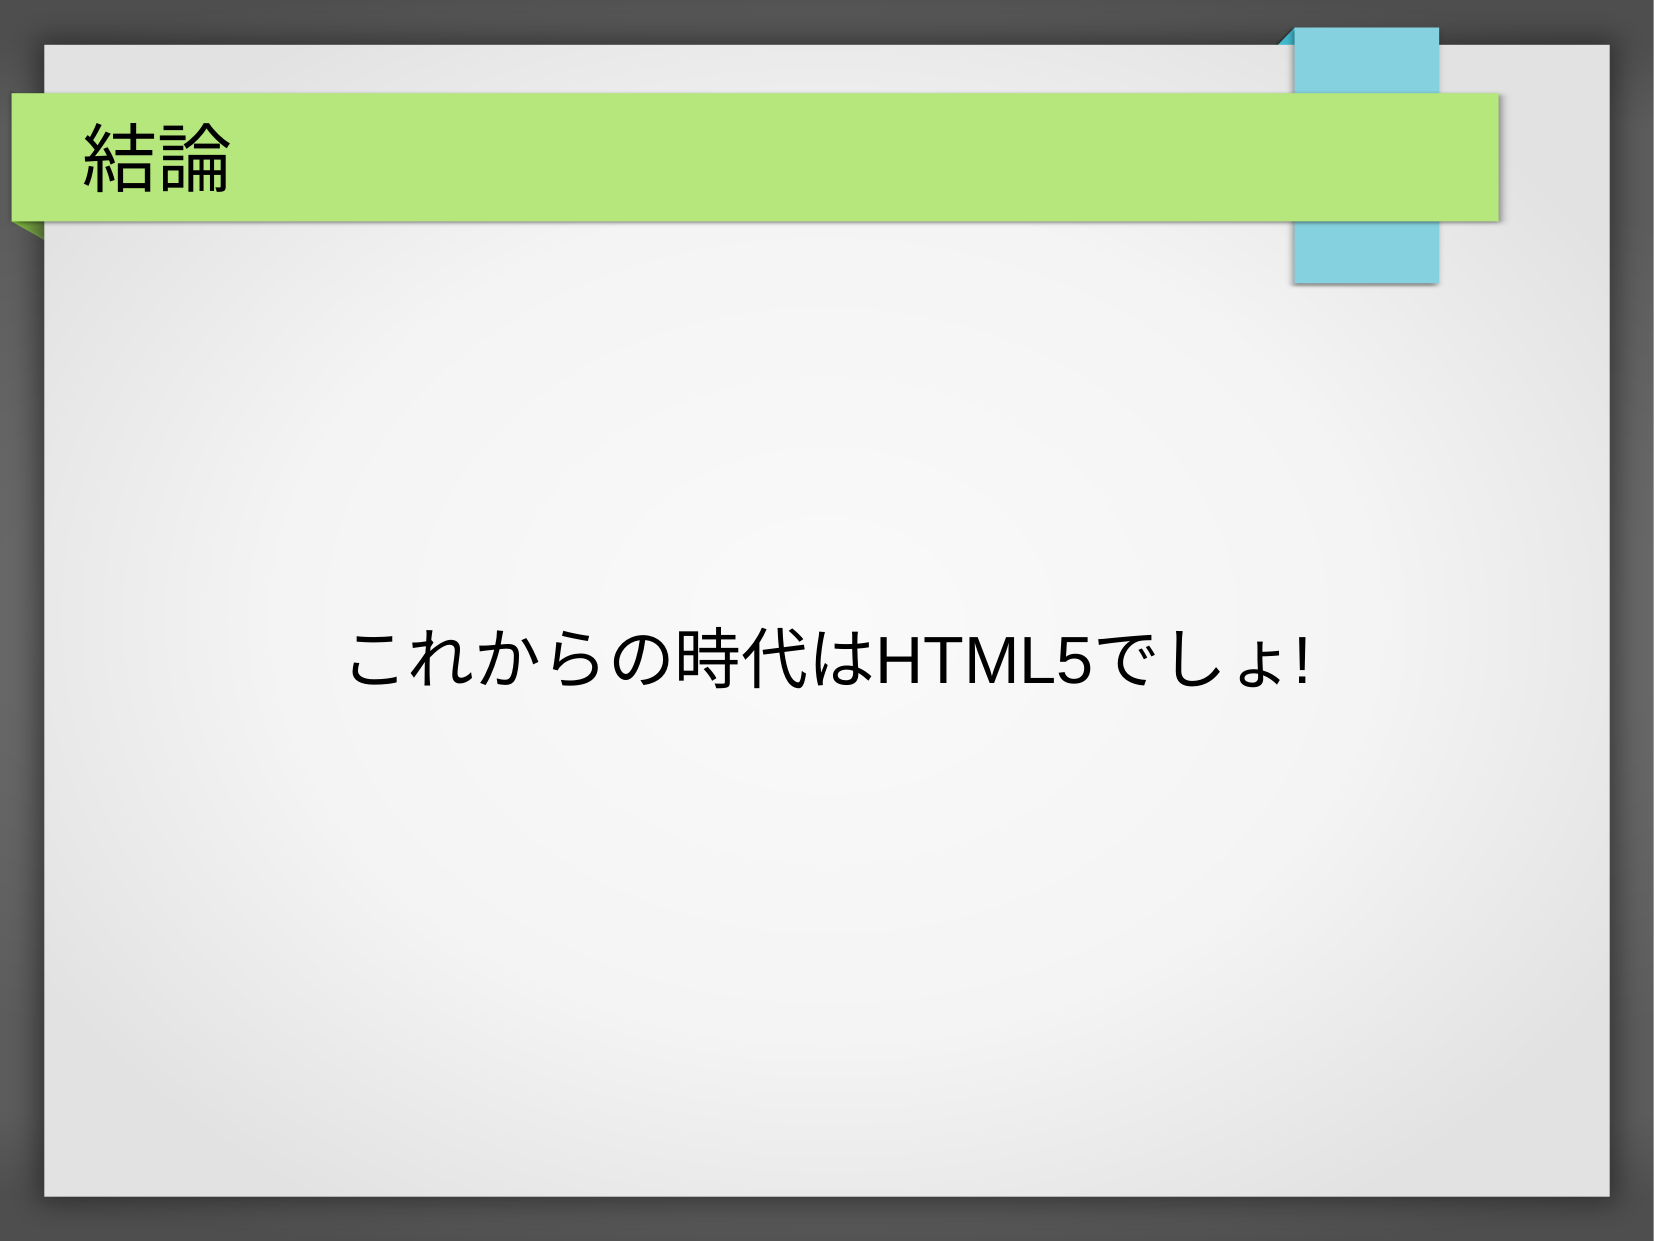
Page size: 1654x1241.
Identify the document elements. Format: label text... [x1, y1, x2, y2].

title 結論 [82, 94, 1264, 213]
subtitle これからの時代はHTML5でしょ! [82, 295, 1571, 1015]
picture [0, 0, 1654, 1241]
